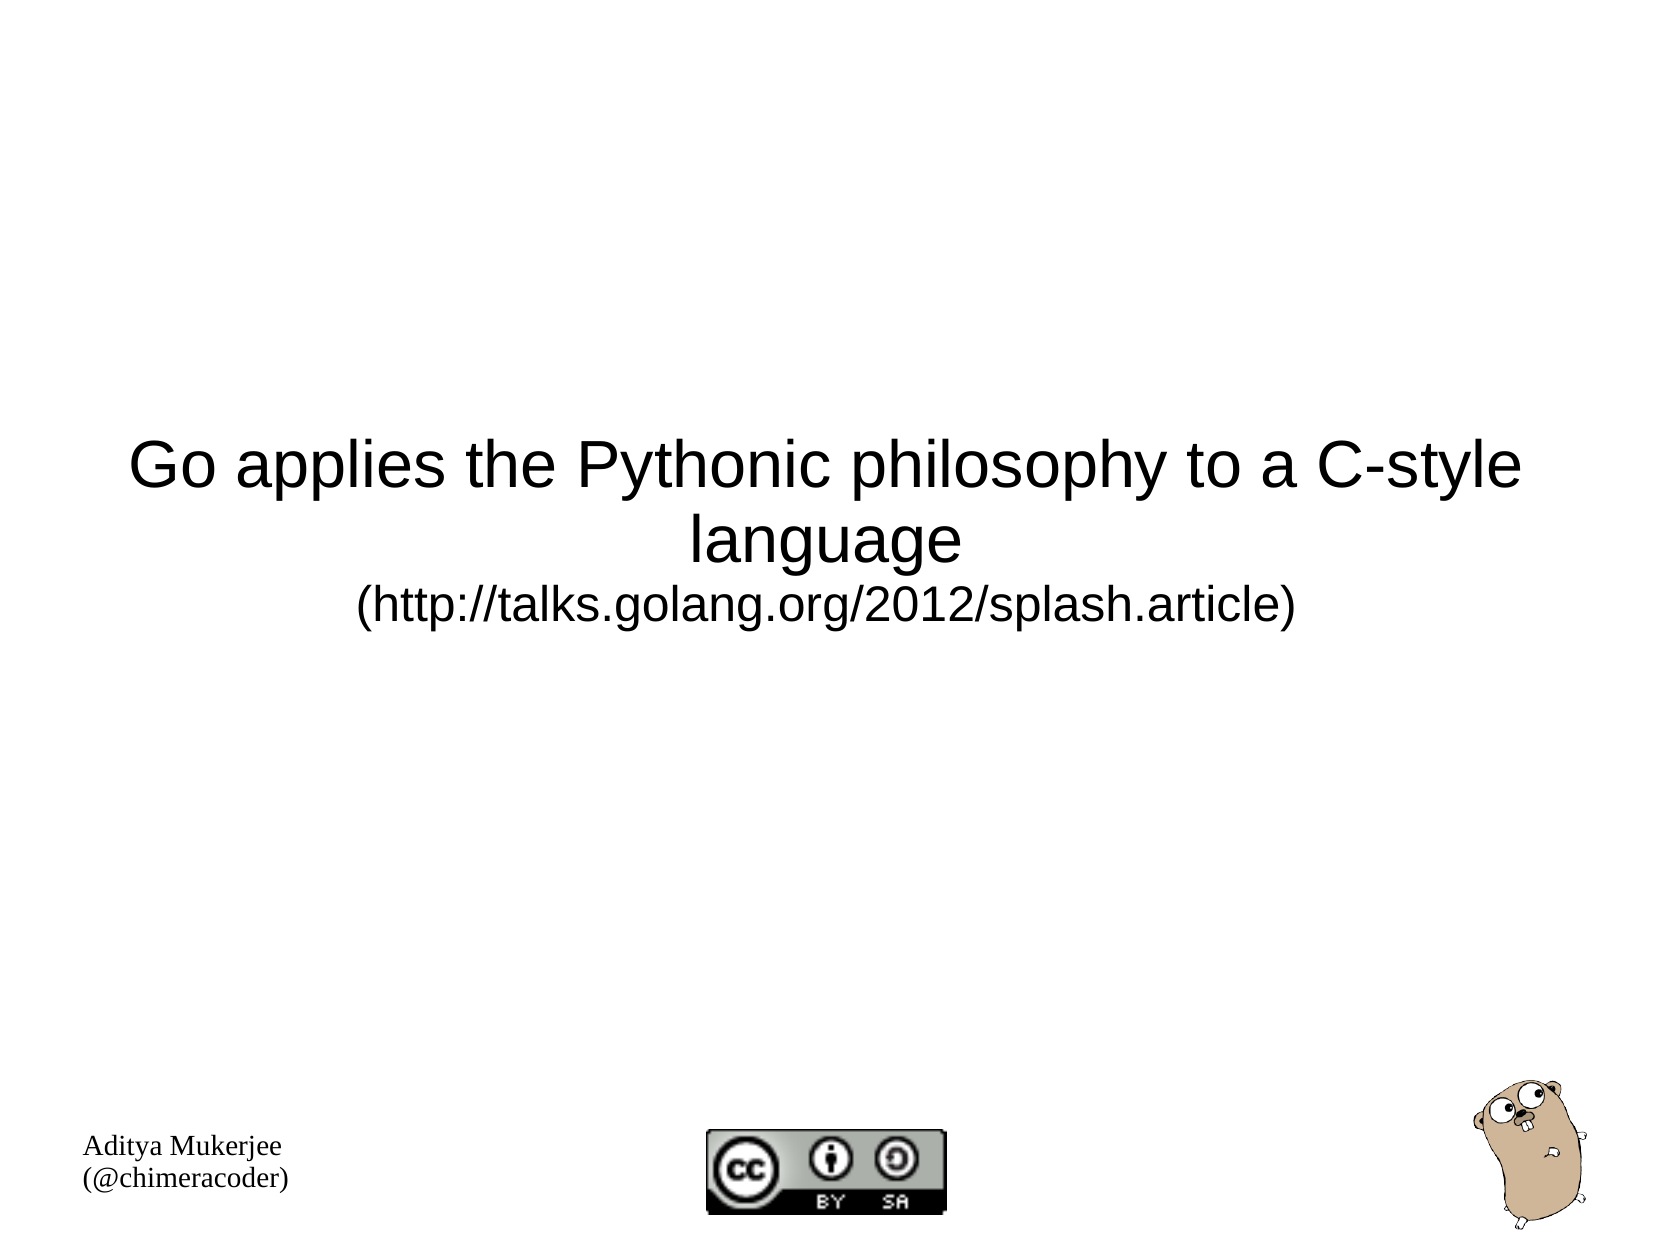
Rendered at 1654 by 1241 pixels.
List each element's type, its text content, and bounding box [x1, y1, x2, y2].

picture [1455, 1079, 1606, 1230]
picture [706, 1129, 947, 1215]
subtitle Go applies the Pythonic philosophy to a C-style language (http://talks.golang.org/2012/splash.article) [82, 49, 1571, 1010]
